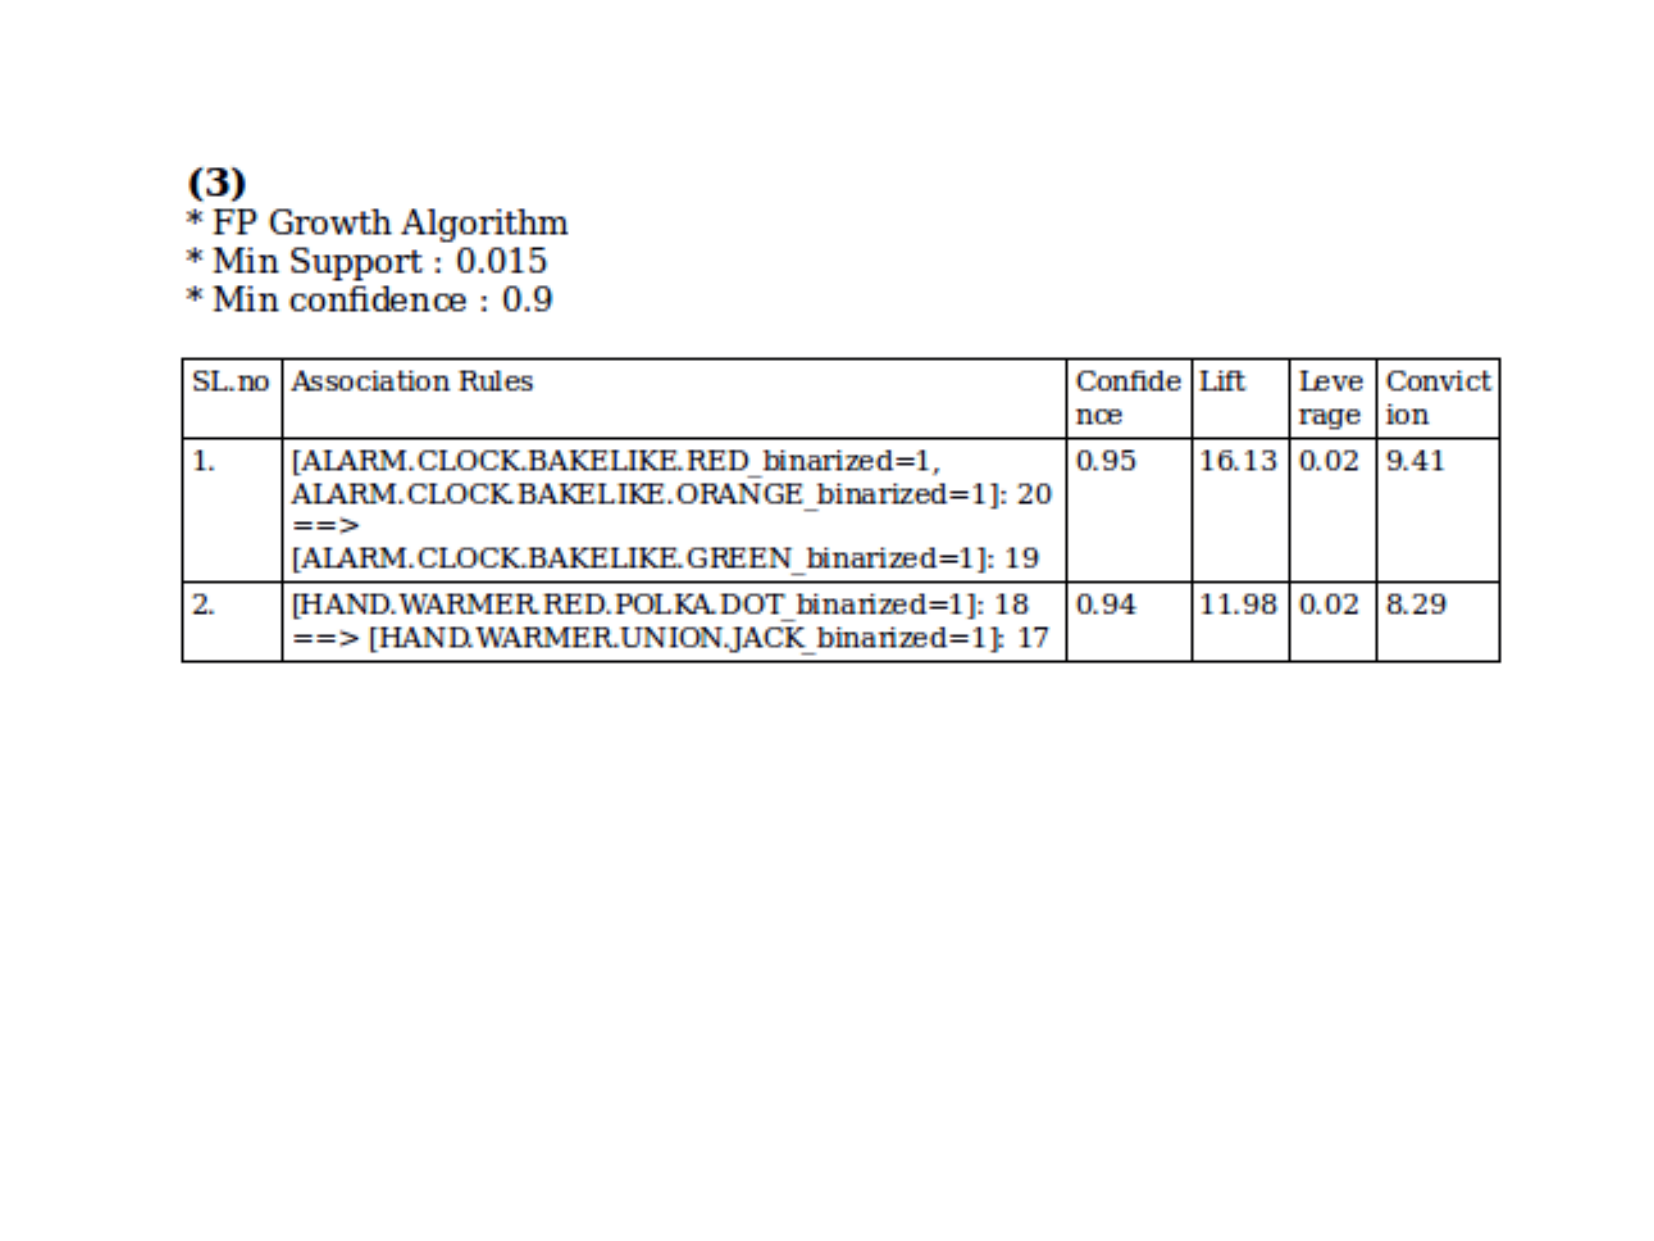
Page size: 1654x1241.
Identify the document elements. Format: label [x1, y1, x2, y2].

picture [82, 125, 1571, 756]
